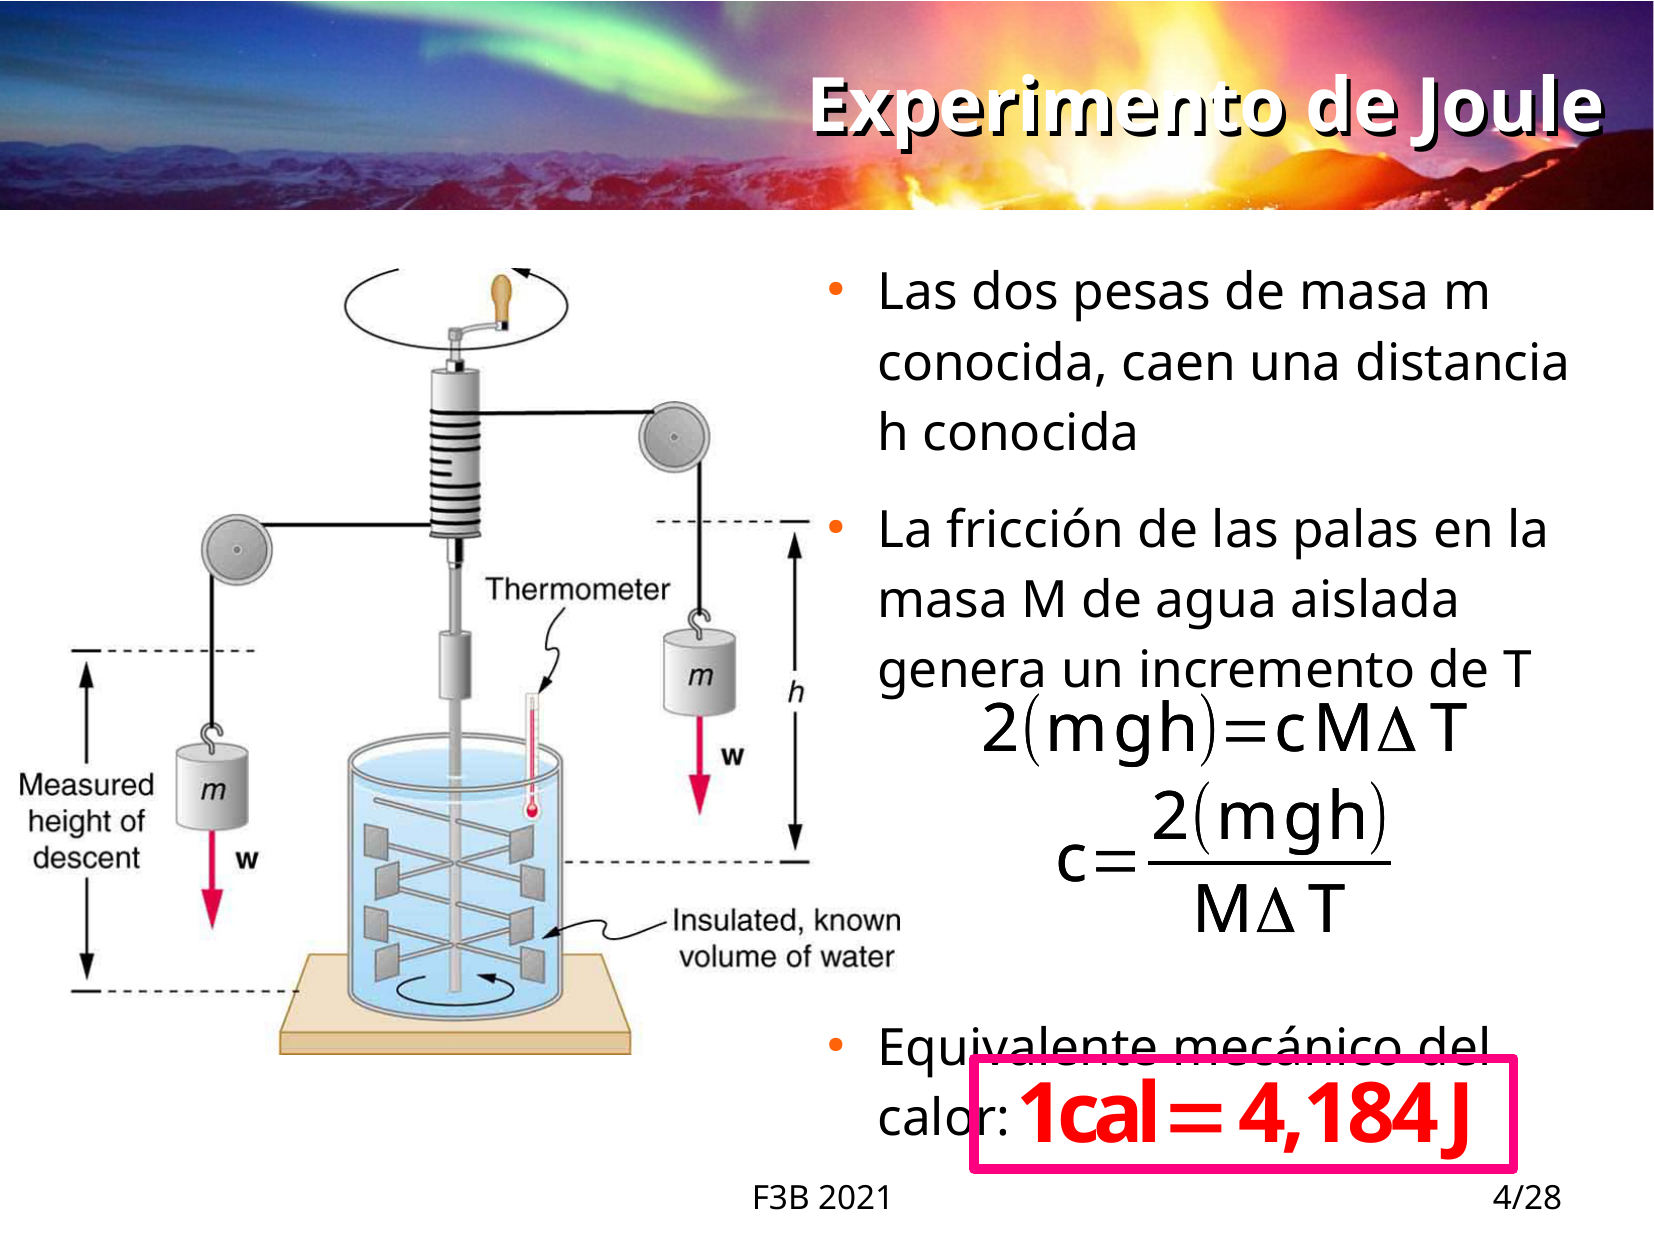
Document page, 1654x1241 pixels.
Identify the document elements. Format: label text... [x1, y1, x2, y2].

picture [19, 268, 810, 1055]
chart [975, 687, 1474, 950]
list Las dos pesas de masa m conocida, caen una distancia h conocida La fricción de las palas en la masa M de agua aislada genera un incremento de T Equivalente mecánico del calor: [810, 255, 1606, 1156]
chart [978, 1062, 1509, 1165]
title Experimento de Joule [45, 15, 1606, 191]
picture [0, 1, 1654, 210]
chart [701, 578, 820, 638]
